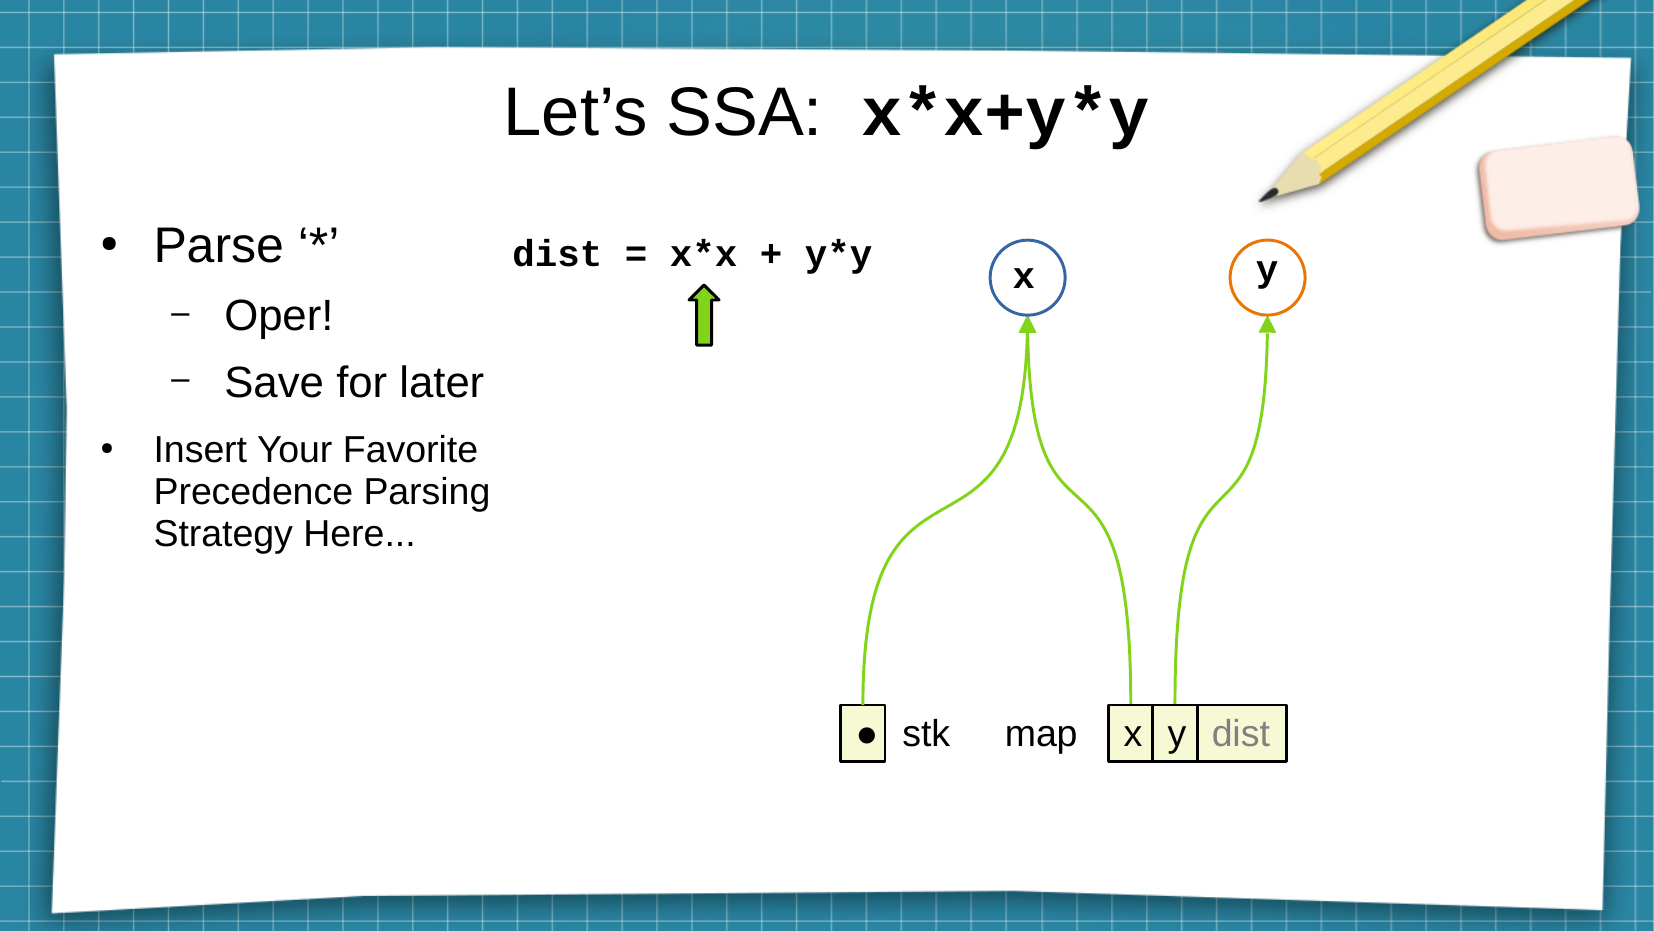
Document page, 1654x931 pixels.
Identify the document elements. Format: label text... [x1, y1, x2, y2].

picture [0, 0, 1654, 931]
text_box stk [887, 705, 976, 762]
text_box x [1111, 705, 1151, 762]
text_box [689, 285, 720, 346]
text_box map [990, 705, 1111, 804]
title Let’s SSA: x*x+y*y [82, 37, 1571, 193]
text_box y [1152, 705, 1196, 762]
text_box dist [1197, 705, 1287, 762]
text_box ● [840, 705, 886, 762]
text_box x [997, 249, 1051, 308]
text_box dist = x*x + y*y [482, 228, 903, 286]
list Parse ‘*’ Oper! Save for later Insert Your Favorite Precedence Parsing Strategy Here... [82, 217, 571, 841]
text_box y [1241, 242, 1294, 301]
